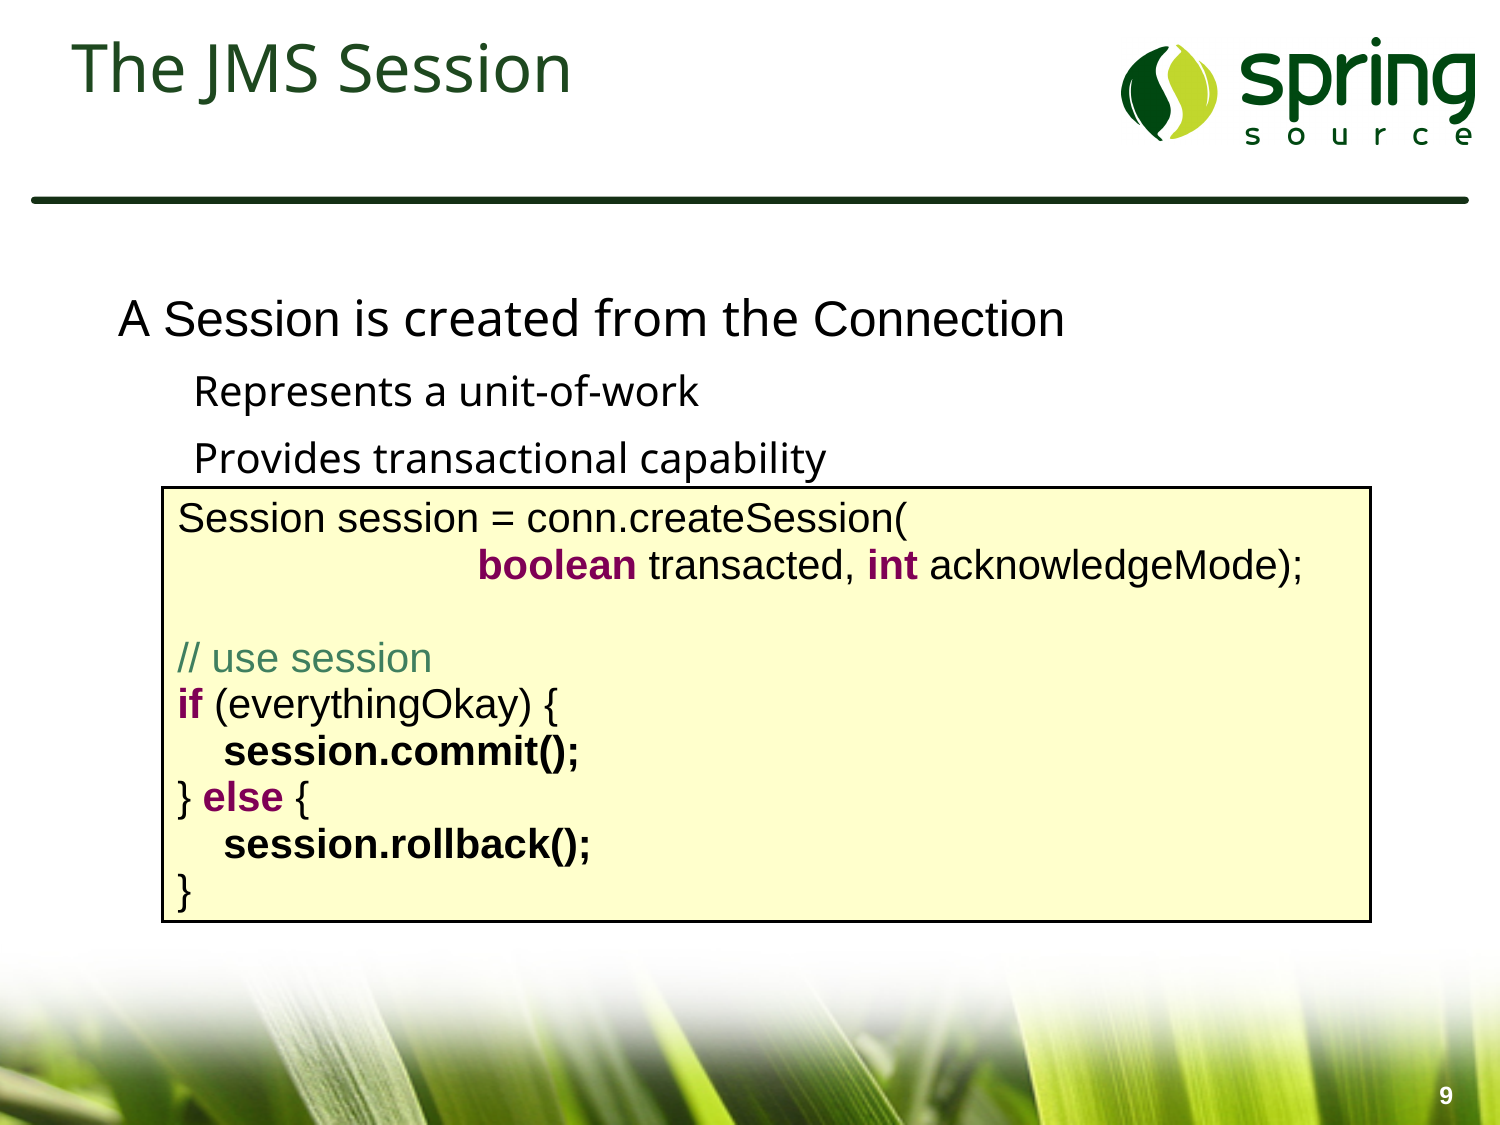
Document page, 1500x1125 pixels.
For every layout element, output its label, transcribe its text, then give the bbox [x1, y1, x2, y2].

picture [0, 944, 1500, 1125]
list A Session is created from the Connection Represents a unit-of-work Provides transactional capability [103, 275, 1394, 938]
picture [1121, 37, 1475, 145]
text_box Session session = conn.createSession( boolean transacted, int acknowledgeMode); // use session if (everythingOkay) { session.commit(); } else { session.rollback(); } [162, 487, 1371, 922]
title The JMS Session [56, 13, 1089, 176]
